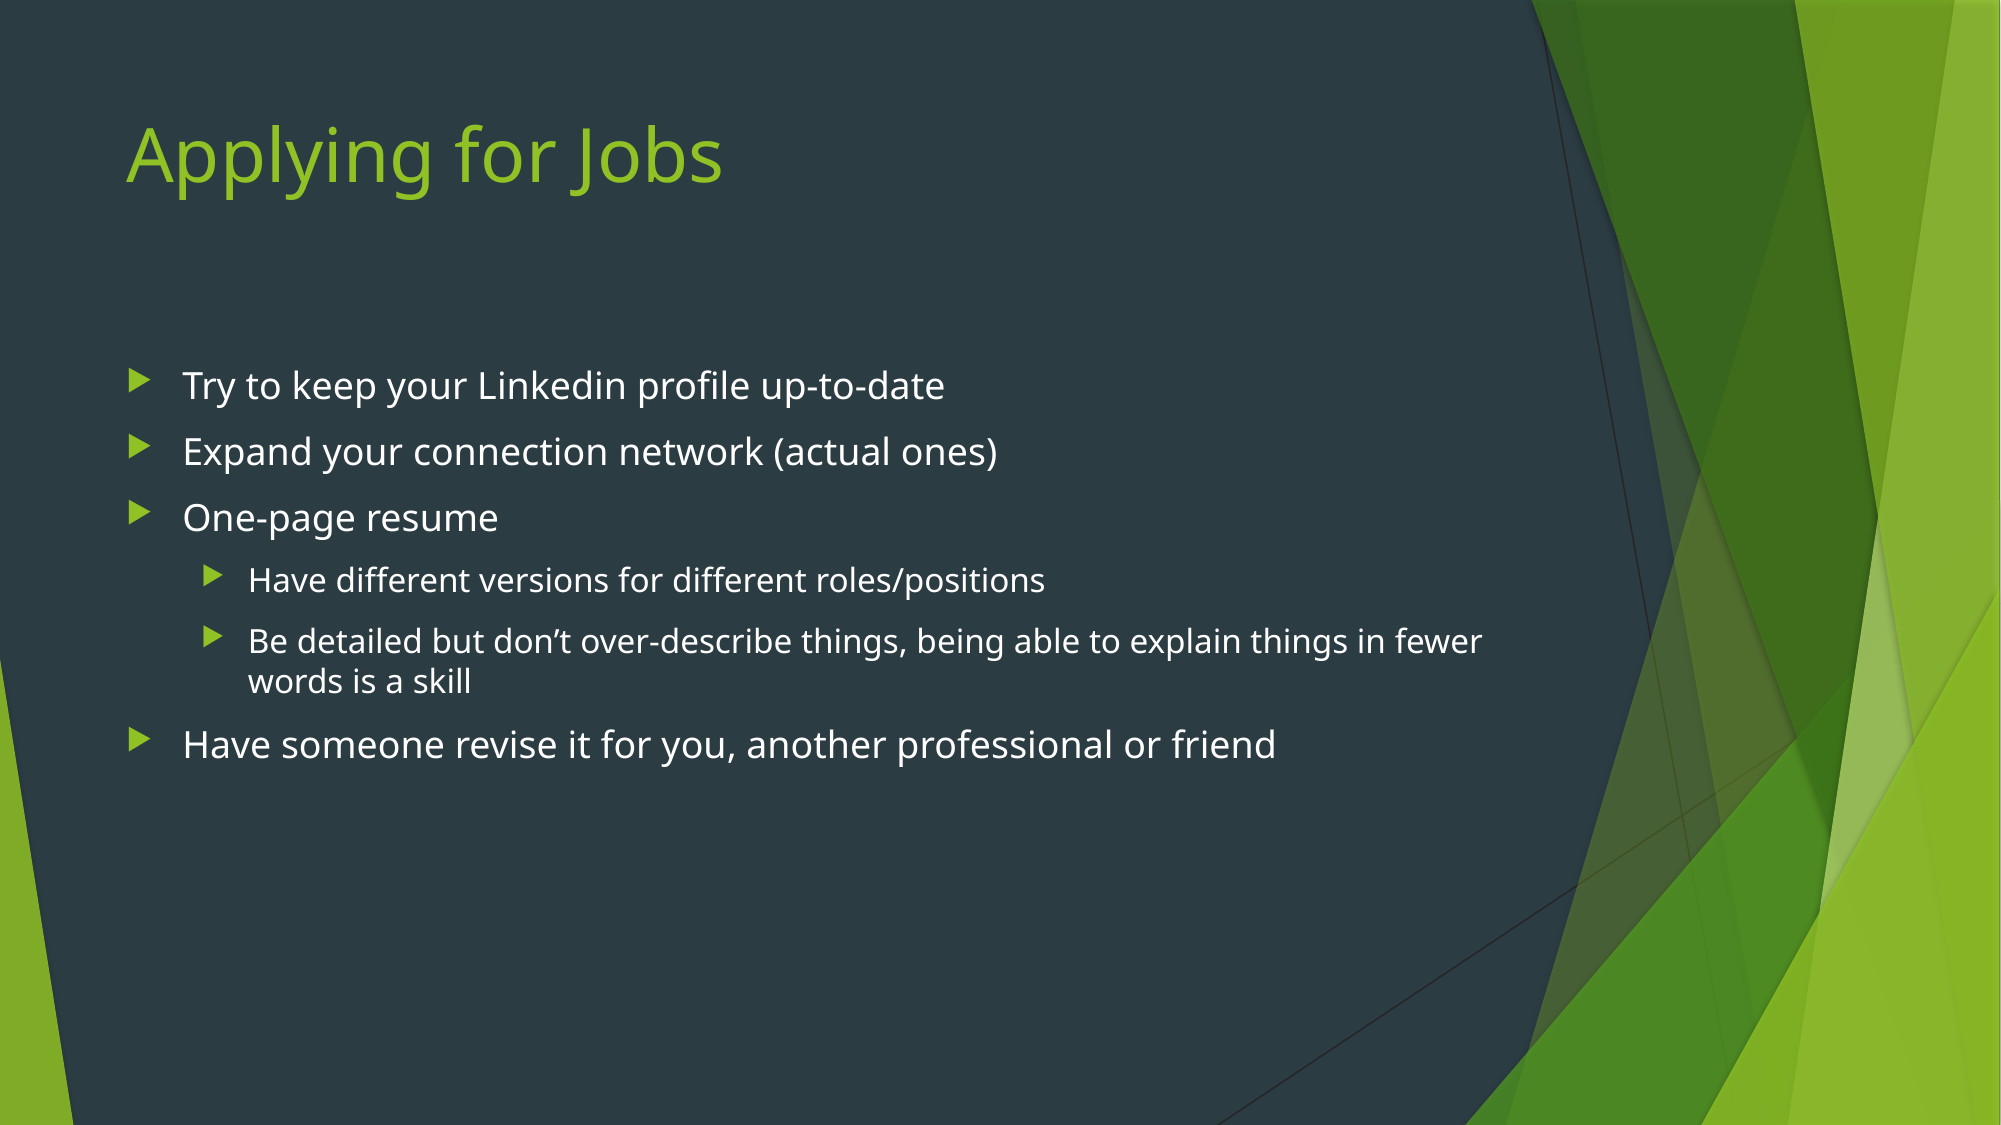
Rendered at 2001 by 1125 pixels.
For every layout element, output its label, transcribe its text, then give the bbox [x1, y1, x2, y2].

list Try to keep your Linkedin profile up-to-date Expand your connection network (actual ones) One-page resume Have different versions for different roles/positions Be detailed but don’t over-describe things, being able to explain things in fewer words is a skill Have someone revise it for you, another professional or friend [111, 354, 1522, 992]
title Applying for Jobs [111, 99, 1522, 317]
